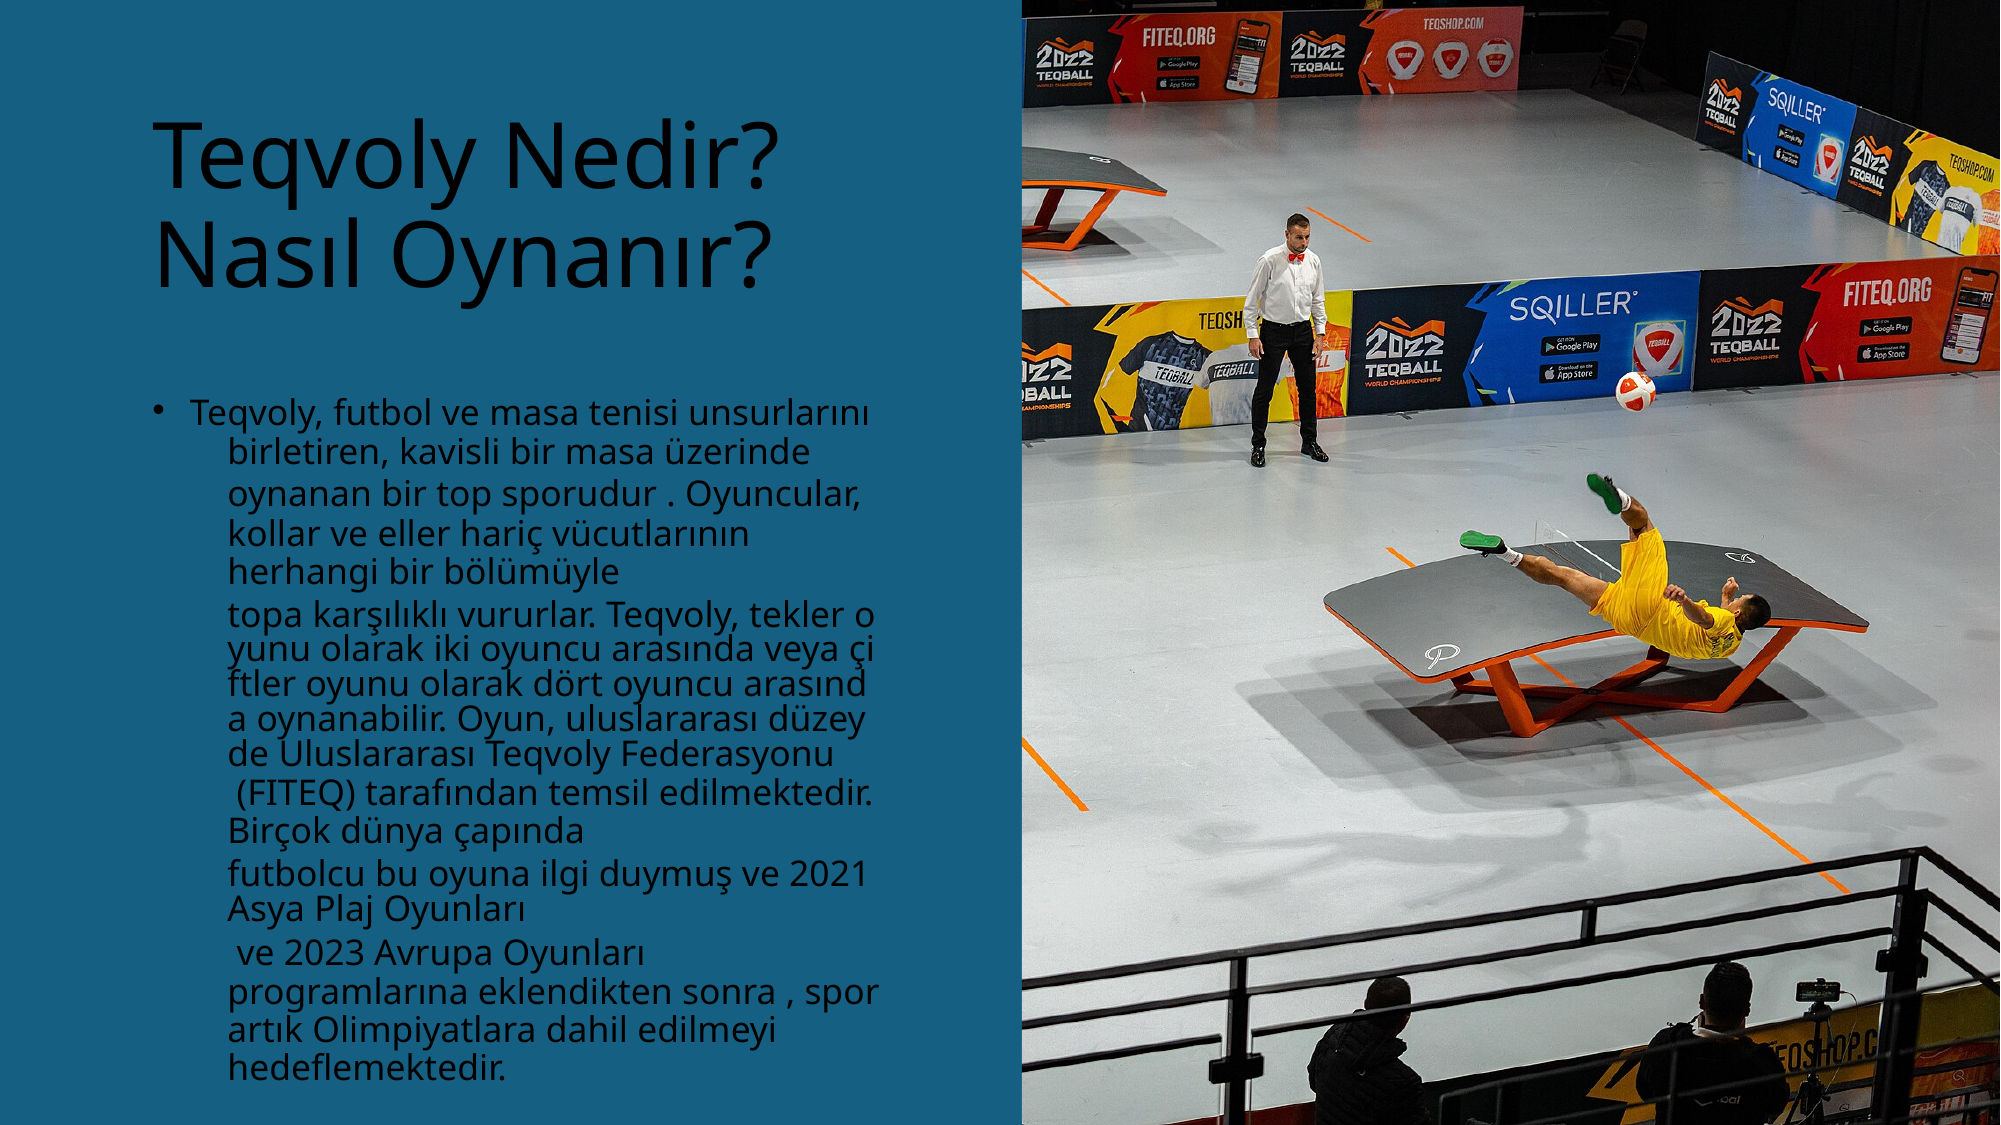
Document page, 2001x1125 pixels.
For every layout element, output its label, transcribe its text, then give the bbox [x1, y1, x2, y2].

picture [1021, 0, 2000, 1125]
list Teqvoly, futbol ve masa tenisi unsurlarını birletiren, kavisli bir masa üzerinde oynanan bir top sporudur . Oyuncular, kollar ve eller hariç vücutlarının herhangi bir bölümüyle topa karşılıklı vururlar. Teqvoly, tekler oyunu olarak iki oyuncu arasında veya çiftler oyunu olarak dört oyuncu arasında oynanabilir. Oyun, uluslararası düzeyde Uluslararası Teqvoly Federasyonu (FITEQ) tarafından temsil edilmektedir. Birçok dünya çapında futbolcu bu oyuna ilgi duymuş ve 2021 Asya Plaj Oyunları ve 2023 Avrupa Oyunları programlarına eklendikten sonra , spor artık Olimpiyatlara dahil edilmeyi hedeflemektedir. [137, 382, 896, 1014]
title Teqvoly Nedir? Nasıl Oynanır? [137, 59, 999, 357]
text_box [0, 0, 1021, 1125]
